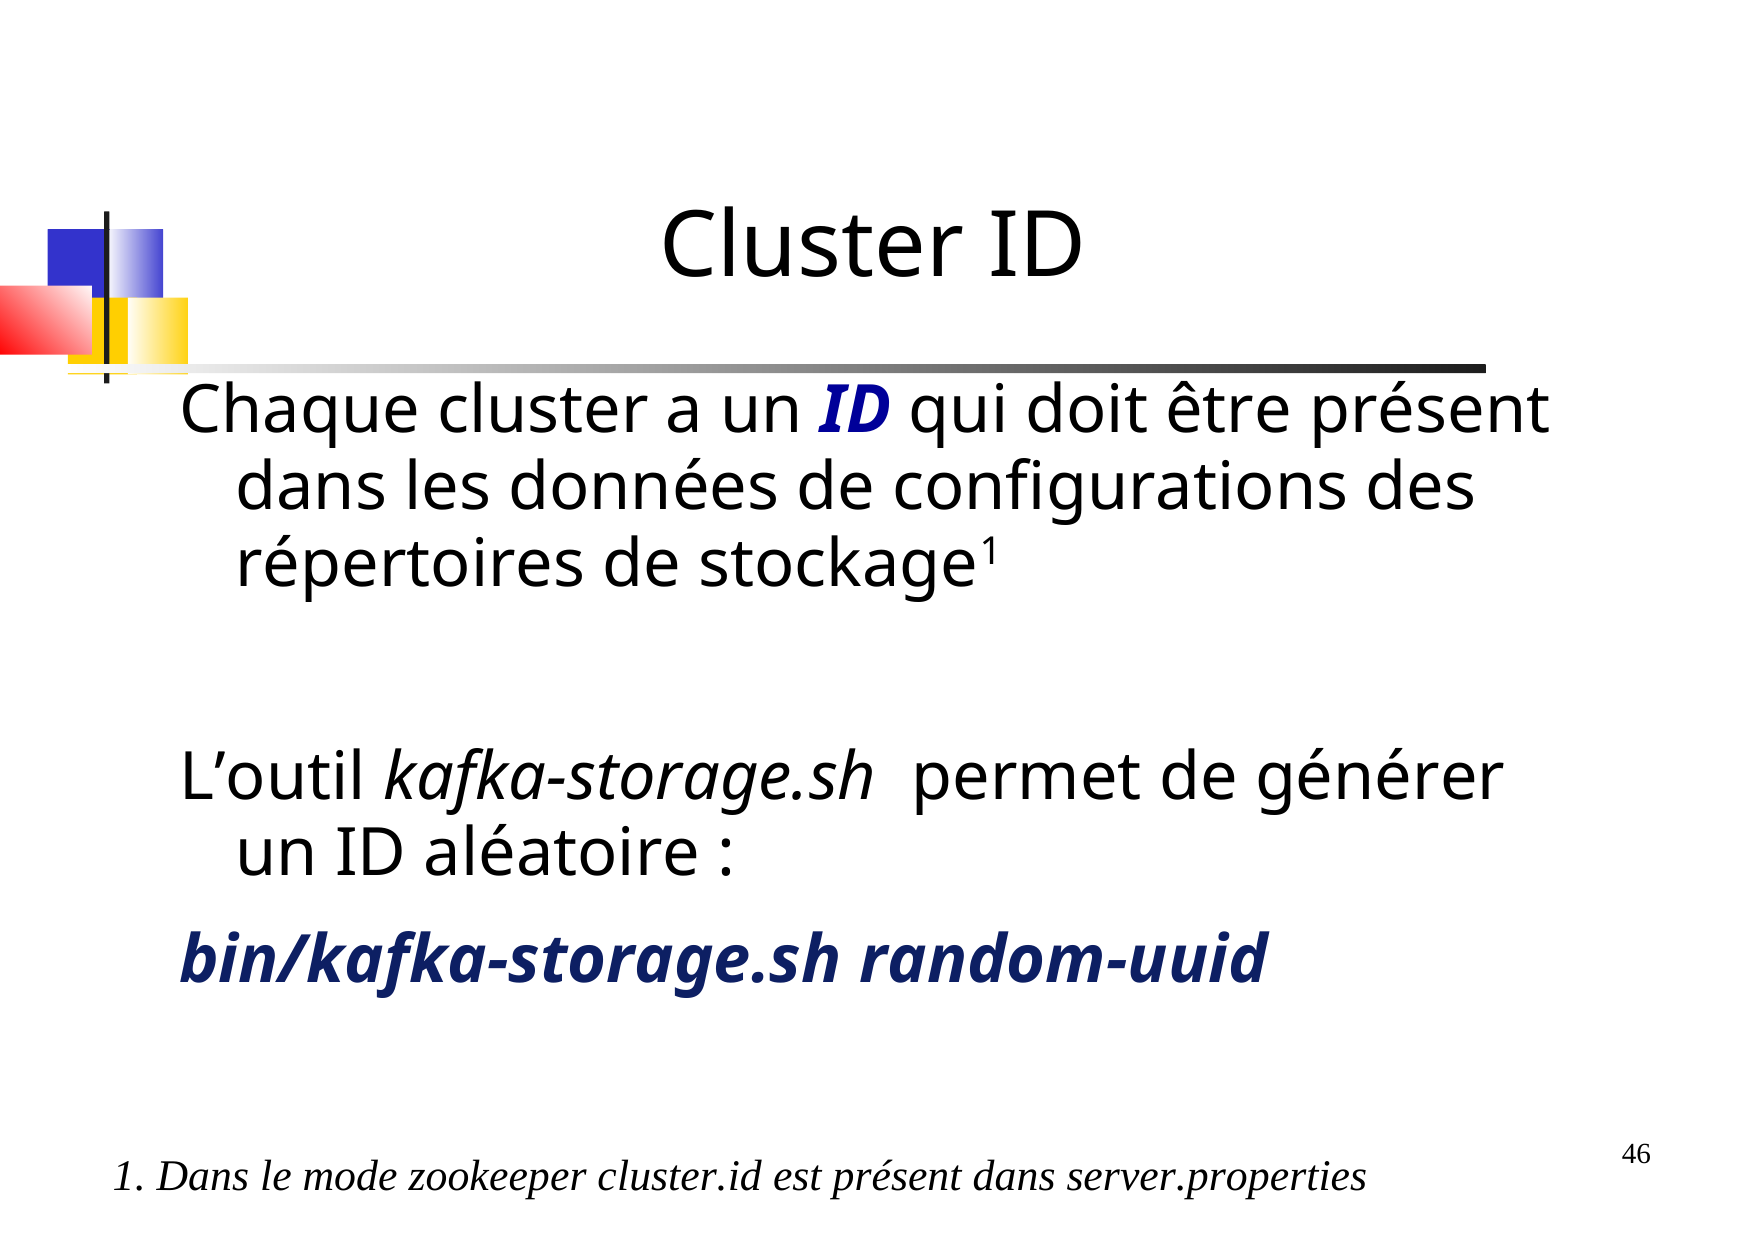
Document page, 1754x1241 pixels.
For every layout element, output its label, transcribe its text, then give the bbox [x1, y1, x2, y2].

title Cluster ID [179, 139, 1567, 351]
list Chaque cluster a un ID qui doit être présent dans les données de configurations des répertoires de stockage1 L’outil kafka-storage.sh permet de générer un ID aléatoire : bin/kafka-storage.sh random-uuid [179, 371, 1567, 1091]
text_box 1. Dans le mode zookeeper cluster.id est présent dans server.properties [97, 1142, 1384, 1208]
